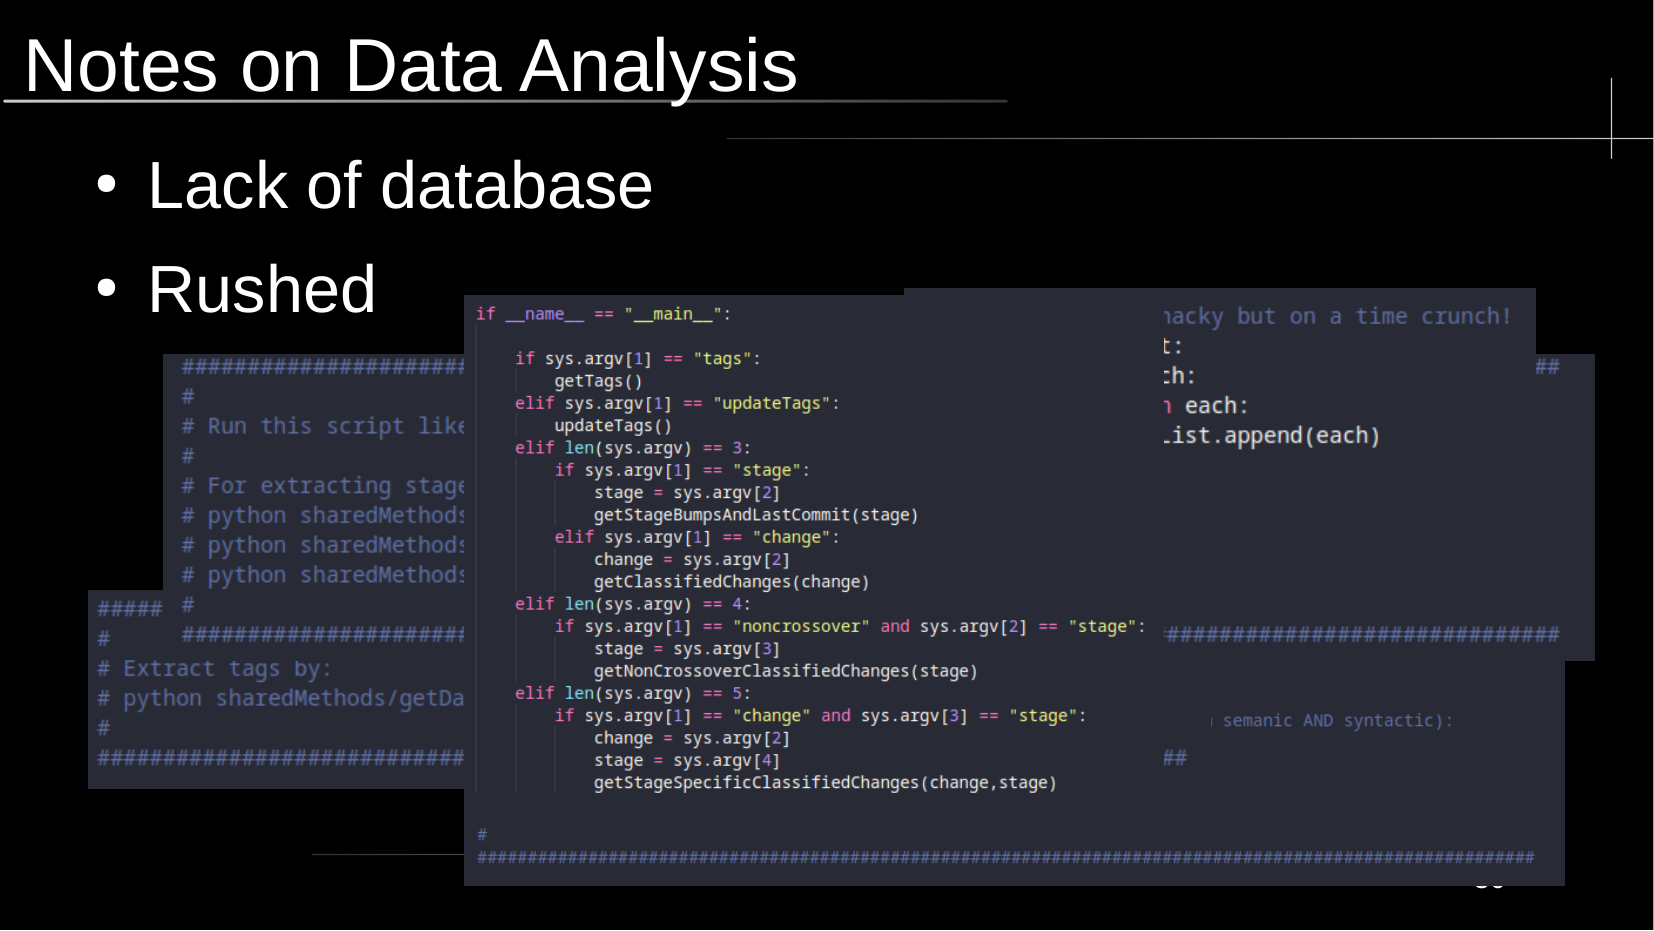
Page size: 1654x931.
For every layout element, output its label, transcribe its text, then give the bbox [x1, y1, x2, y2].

title Notes on Data Analysis [23, 11, 1589, 119]
list Lack of database Rushed [76, 147, 1565, 688]
picture [88, 288, 1595, 886]
